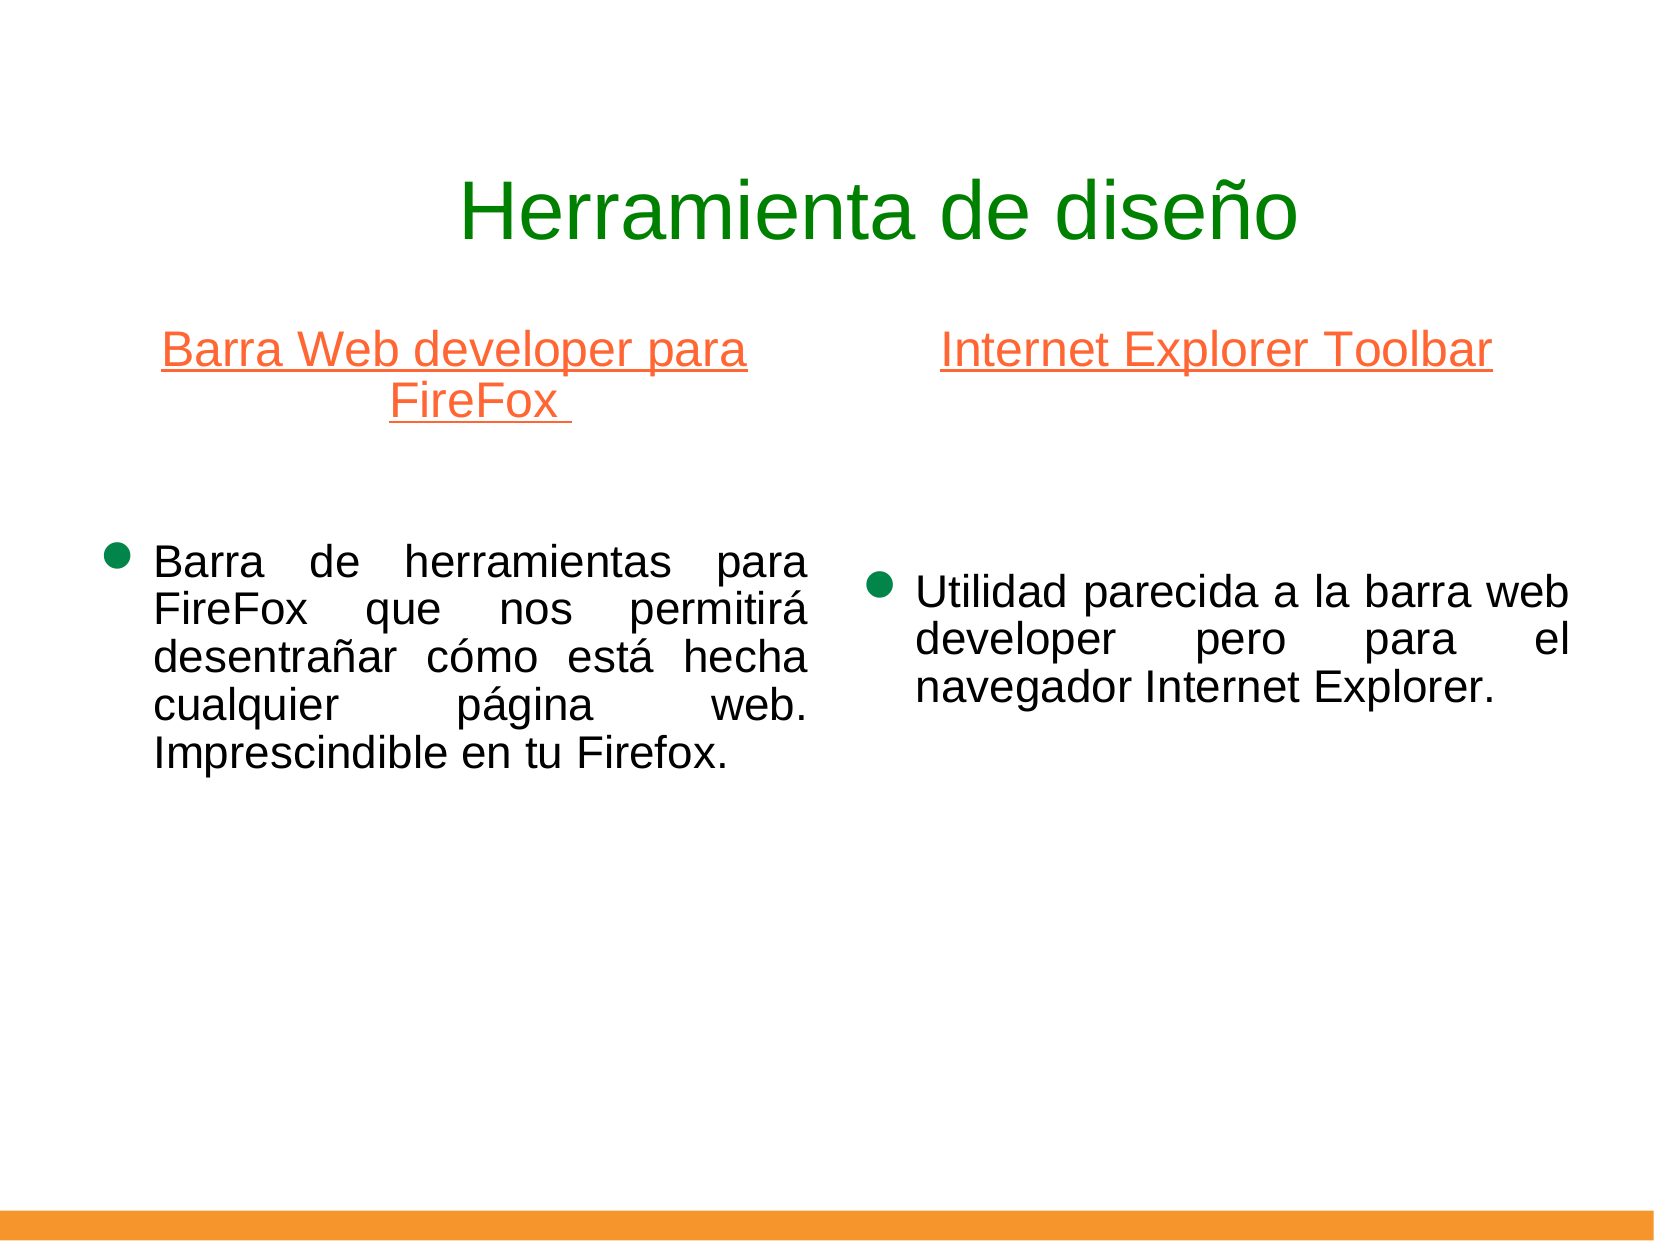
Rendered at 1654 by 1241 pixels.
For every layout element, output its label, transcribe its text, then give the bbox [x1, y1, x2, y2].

title Herramienta de diseño [64, 111, 1553, 317]
list Internet Explorer Toolbar Utilidad parecida a la barra web developer pero para el navegador Internet Explorer. [844, 324, 1571, 1094]
list Barra Web developer para FireFox Barra de herramientas para FireFox que nos permitirá desentrañar cómo está hecha cualquier página web. Imprescindible en tu Firefox. [82, 324, 809, 1109]
